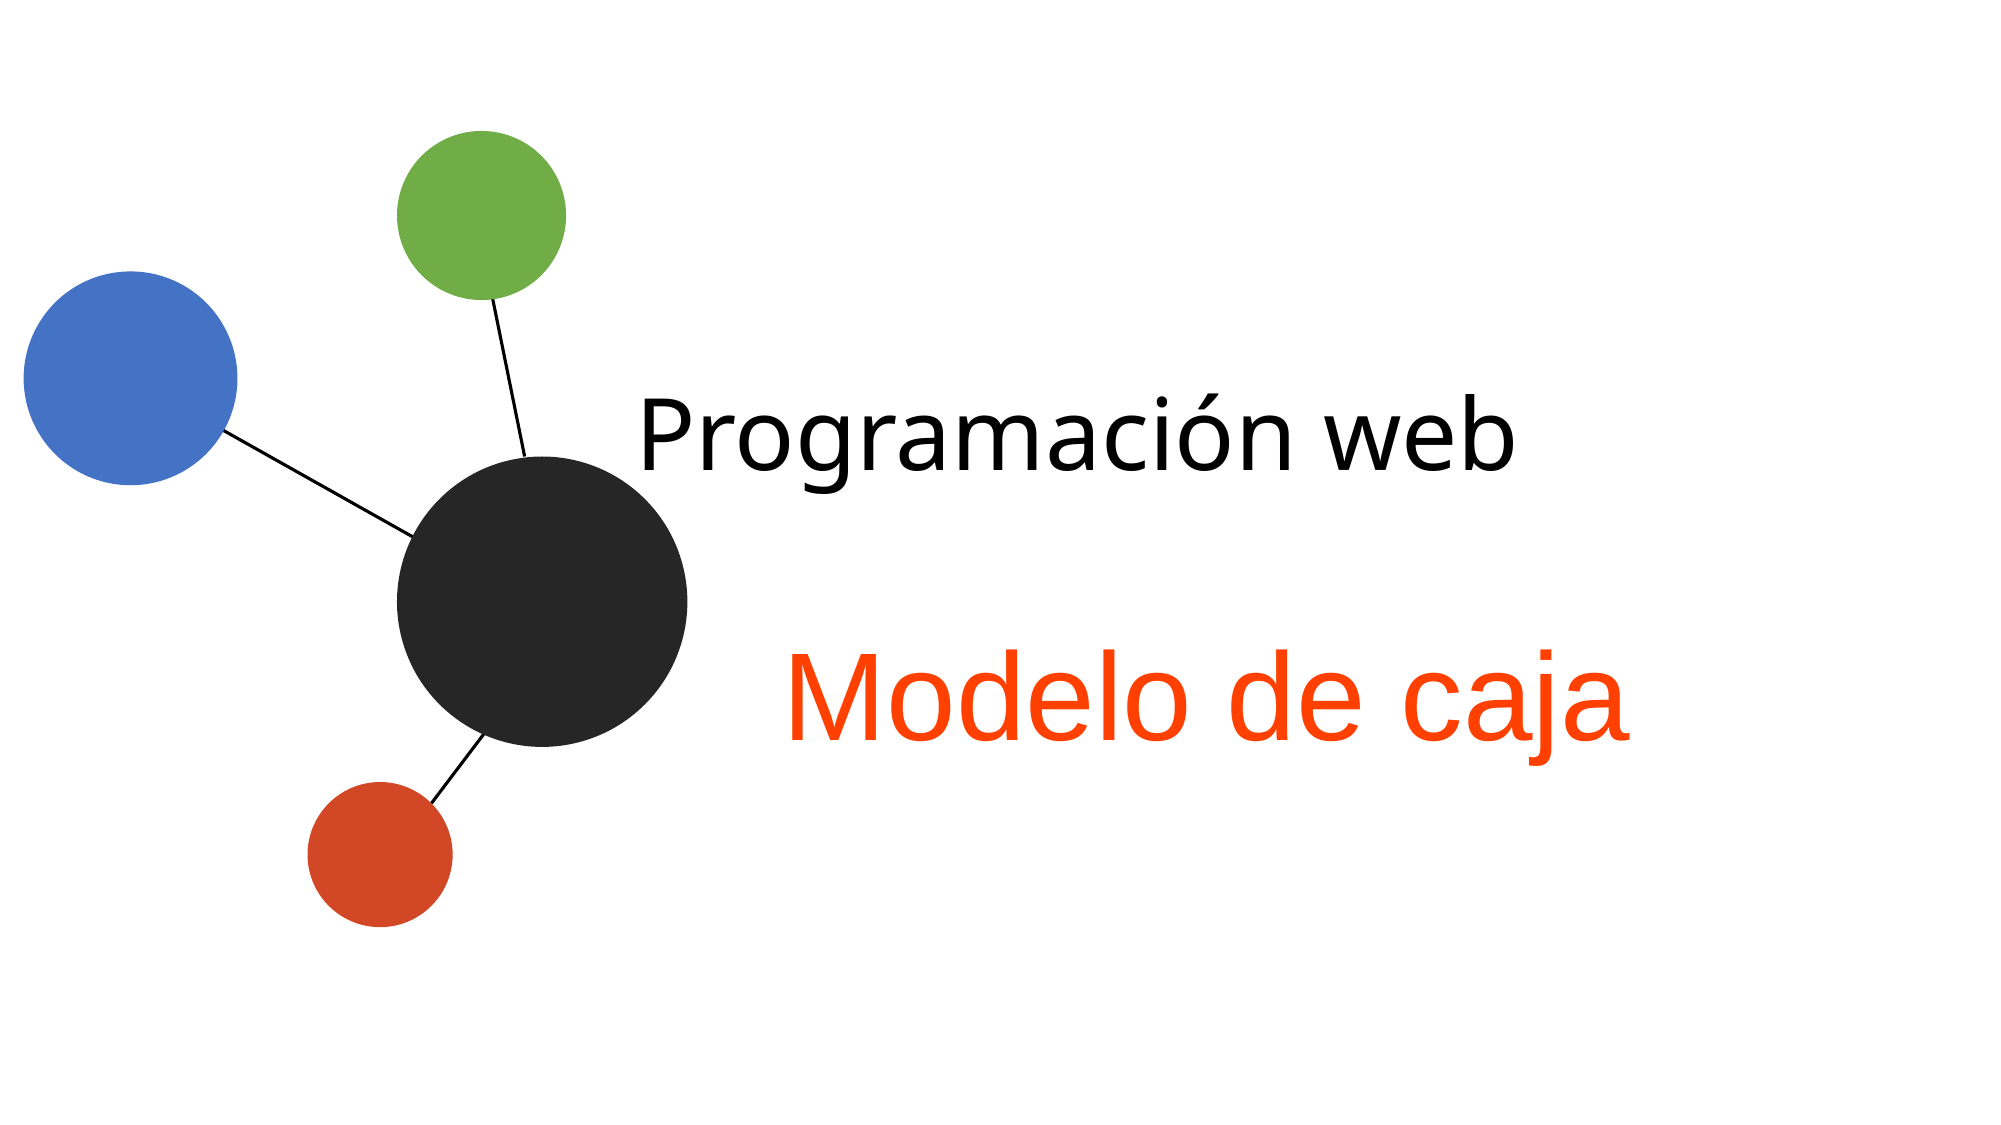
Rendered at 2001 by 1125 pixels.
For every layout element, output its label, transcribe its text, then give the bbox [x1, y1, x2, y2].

text_box [307, 782, 453, 928]
text_box Modelo de caja [767, 620, 1831, 886]
text_box [396, 130, 567, 301]
text_box [23, 271, 238, 486]
text_box [396, 456, 688, 747]
title Programación web [620, 141, 1920, 502]
